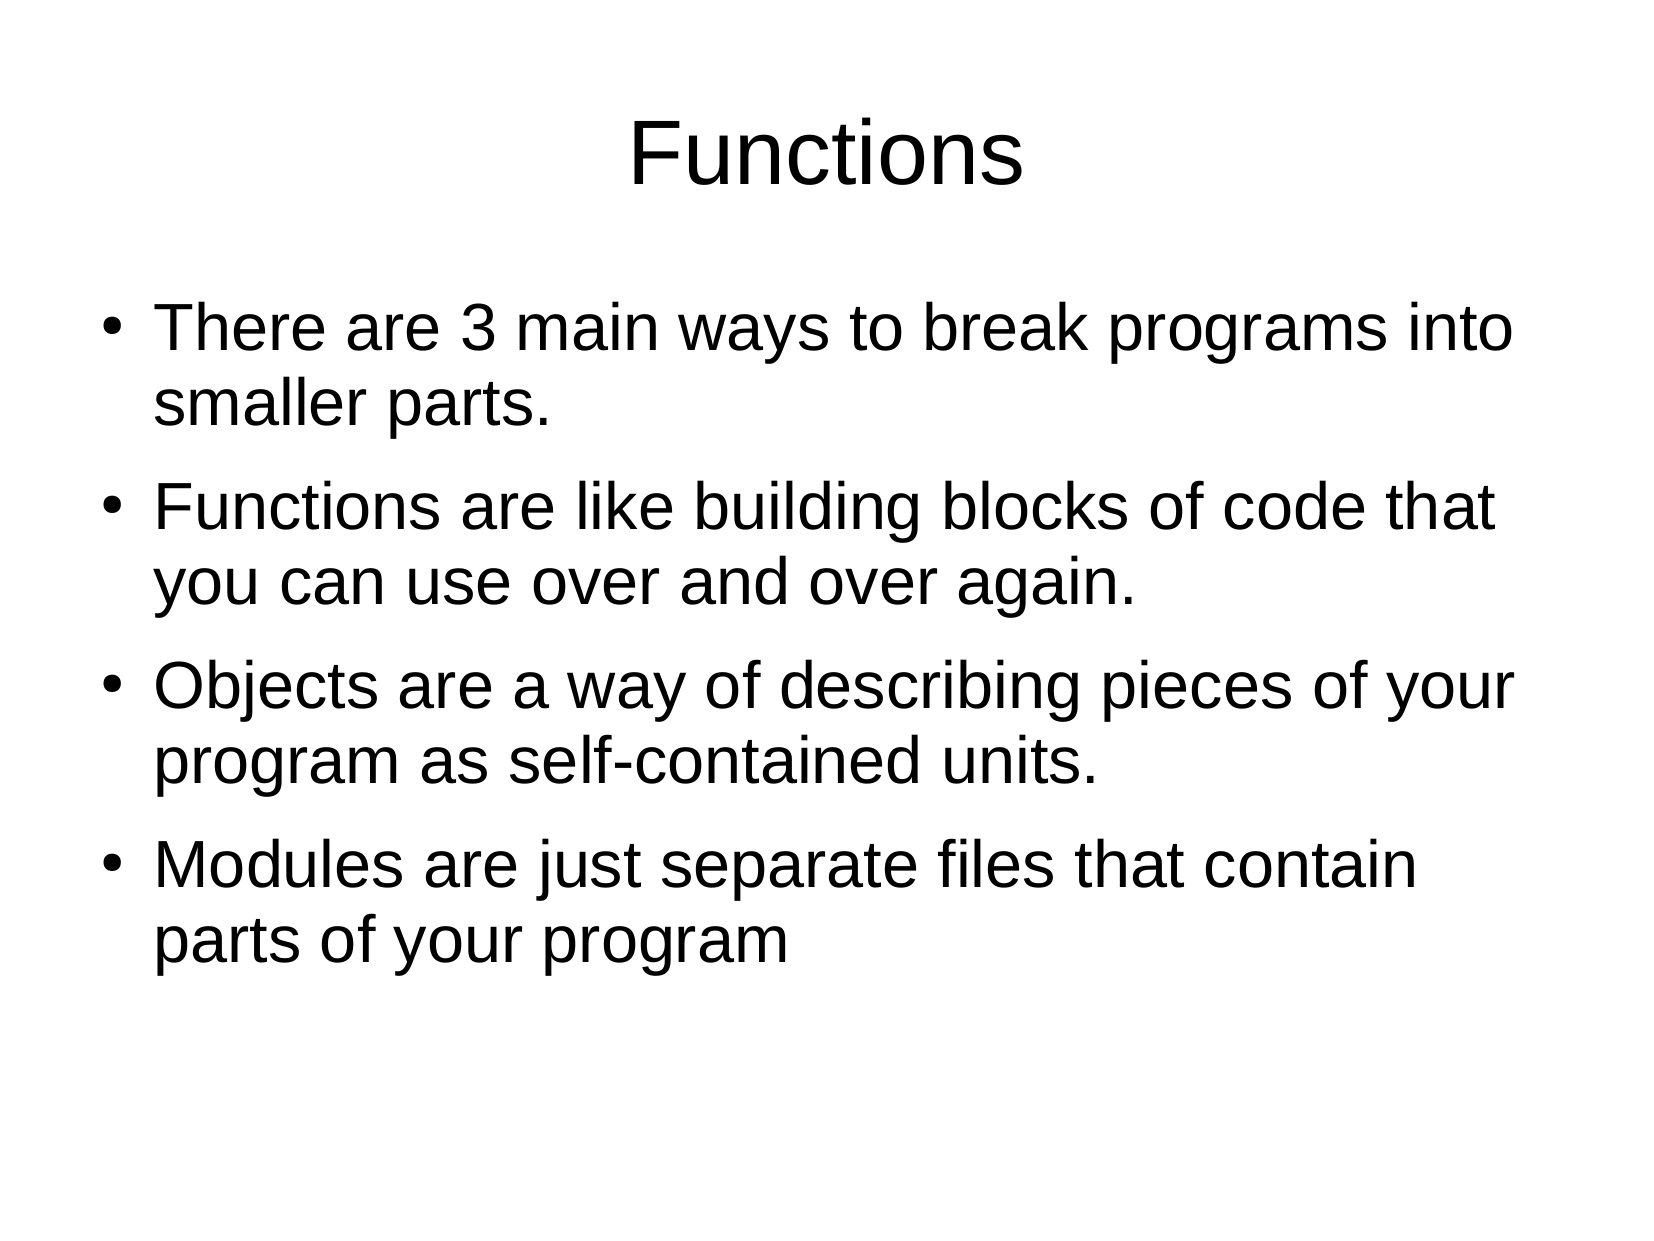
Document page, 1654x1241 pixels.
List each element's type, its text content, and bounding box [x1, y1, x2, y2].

list There are 3 main ways to break programs into smaller parts. Functions are like building blocks of code that you can use over and over again. Objects are a way of describing pieces of your program as self-contained units. Modules are just separate files that contain parts of your program [82, 290, 1571, 1082]
title Functions [82, 49, 1571, 257]
